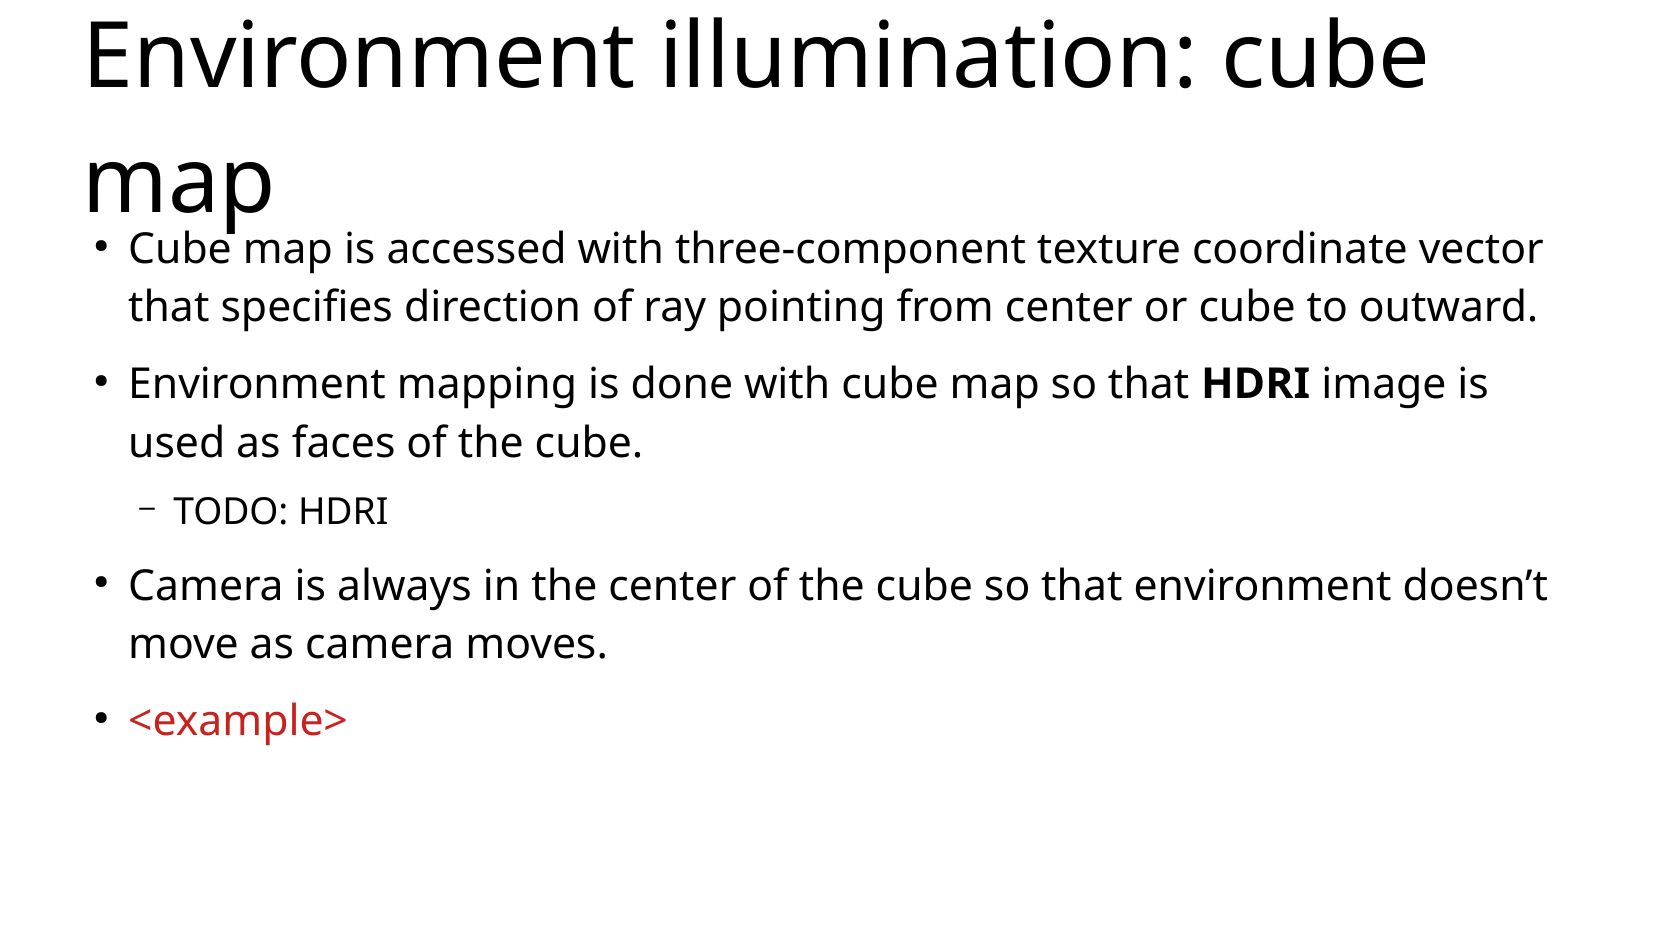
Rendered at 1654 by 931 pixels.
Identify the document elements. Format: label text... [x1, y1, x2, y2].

title Environment illumination: cube map [82, 37, 1571, 193]
list Cube map is accessed with three-component texture coordinate vector that specifies direction of ray pointing from center or cube to outward. Environment mapping is done with cube map so that HDRI image is used as faces of the cube. TODO: HDRI Camera is always in the center of the cube so that environment doesn’t move as camera moves. <example> [82, 217, 1571, 758]
